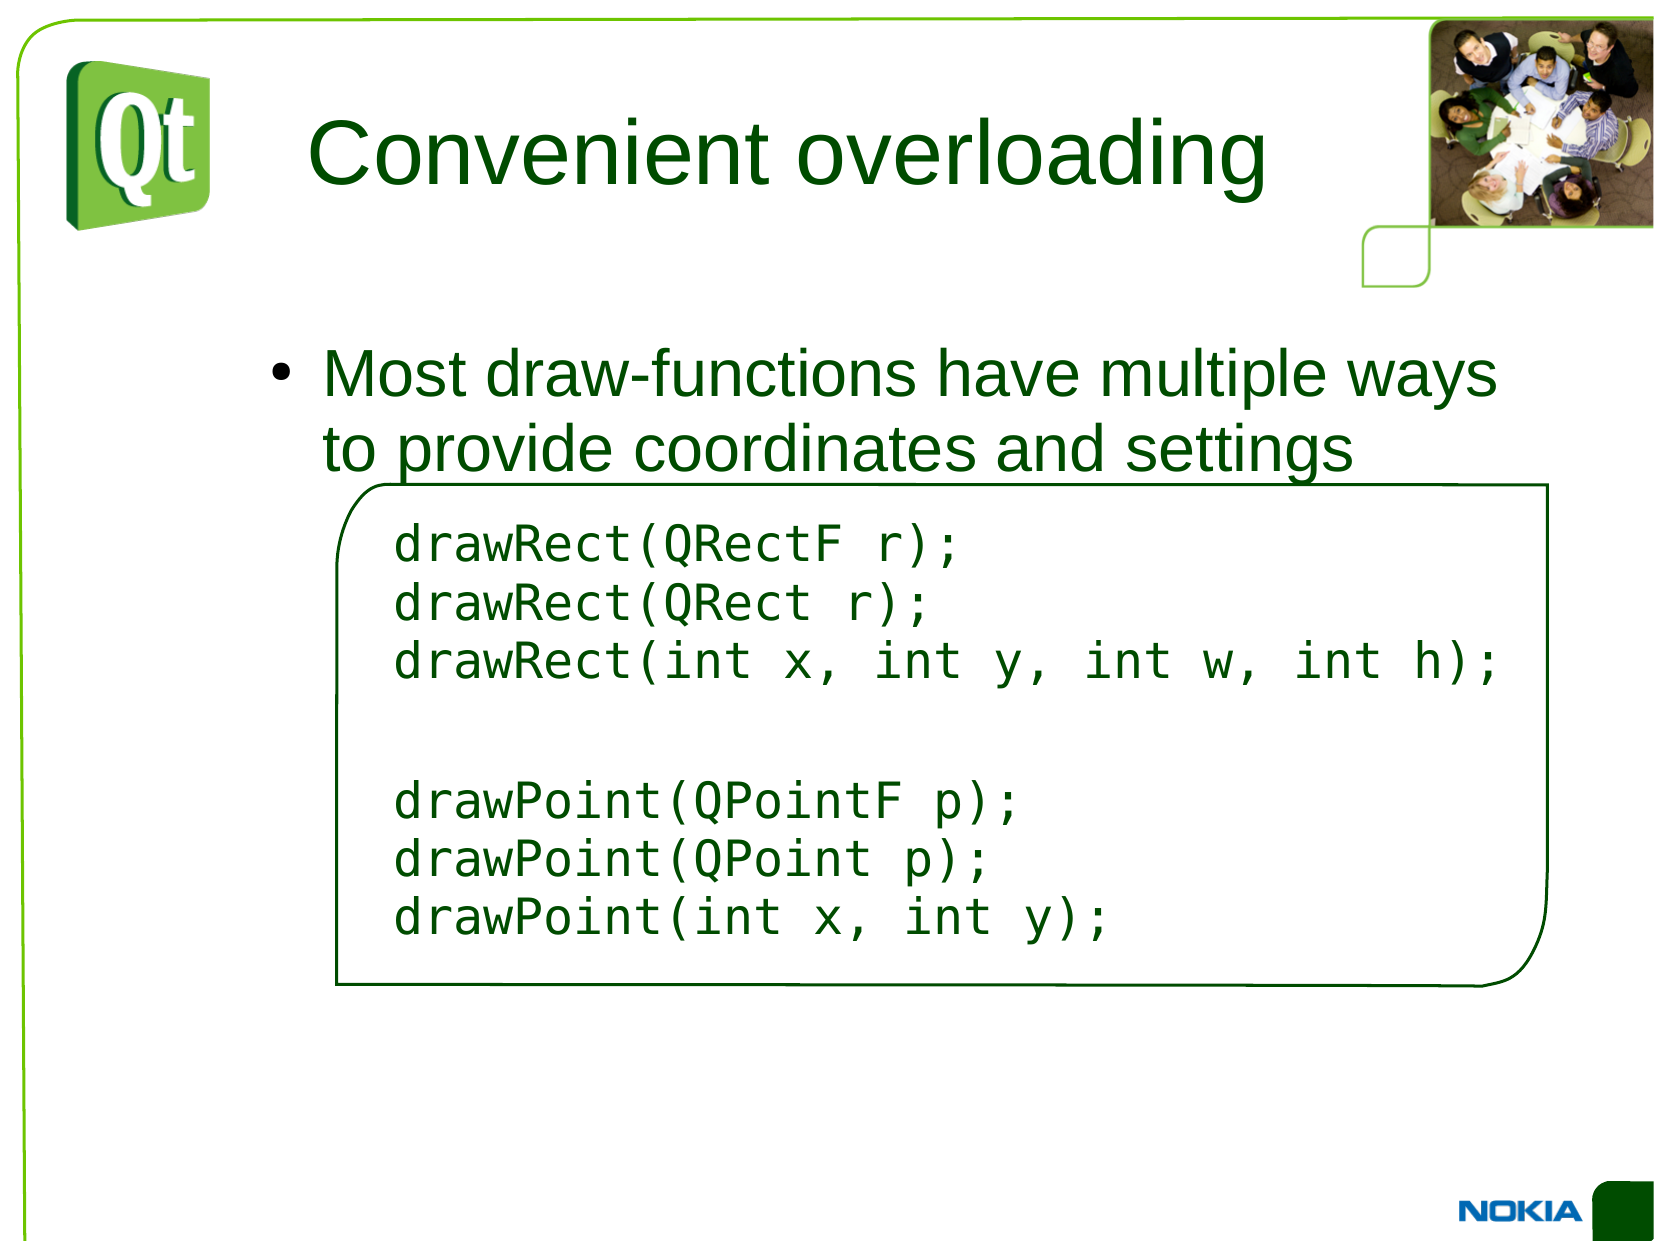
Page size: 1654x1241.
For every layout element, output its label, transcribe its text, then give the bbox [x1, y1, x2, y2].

list Most draw-functions have multiple ways to provide coordinates and settings drawRect(QRectF r); drawRect(QRect r); drawRect(int x, int y, int w, int h); drawPoint(QPointF p); drawPoint(QPoint p); drawPoint(int x, int y); [251, 336, 1571, 1100]
picture [66, 61, 210, 231]
picture [1338, 7, 1654, 308]
picture [1459, 1200, 1583, 1222]
title Convenient overloading [251, 49, 1327, 257]
